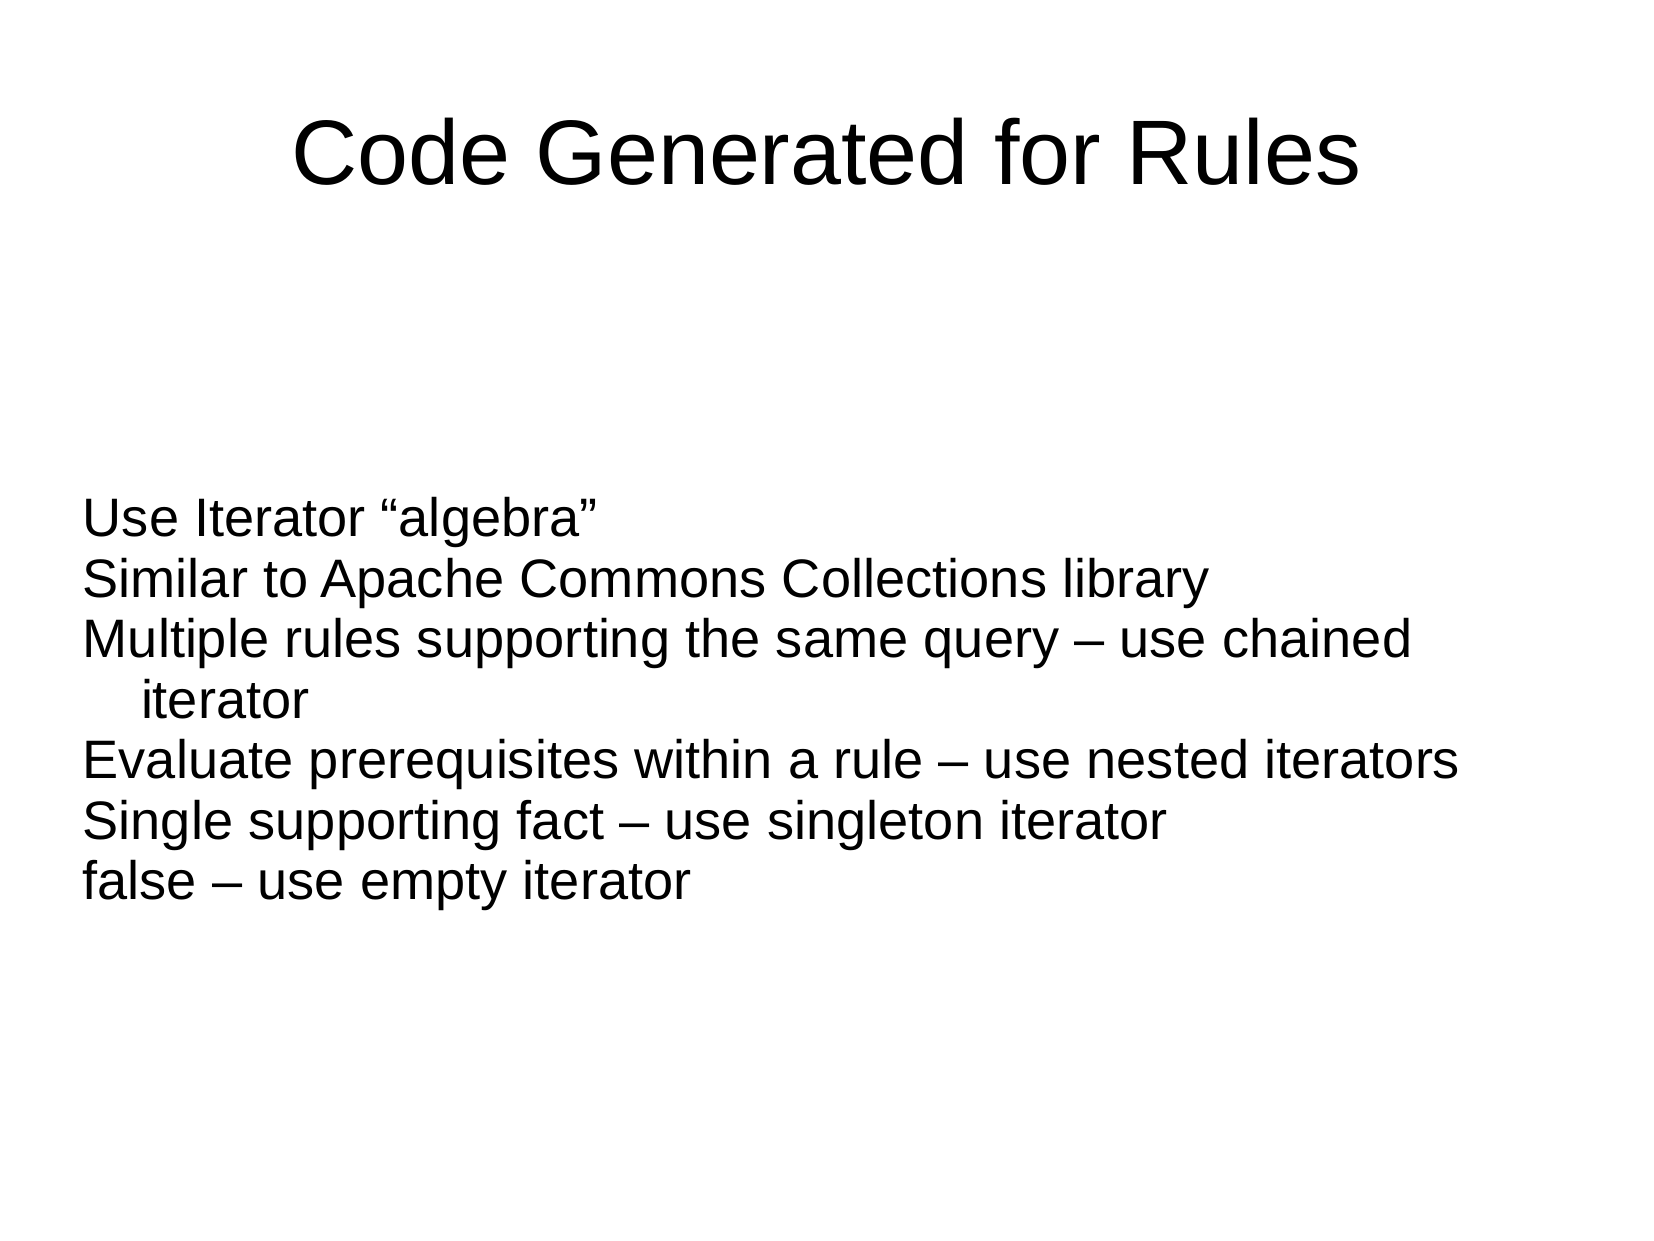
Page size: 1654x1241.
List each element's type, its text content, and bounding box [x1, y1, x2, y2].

title Code Generated for Rules [82, 49, 1571, 257]
subtitle Use Iterator “algebra” Similar to Apache Commons Collections library Multiple rules supporting the same query – use chained iterator Evaluate prerequisites within a rule – use nested iterators Single supporting fact – use singleton iterator false – use empty iterator [82, 290, 1571, 1109]
